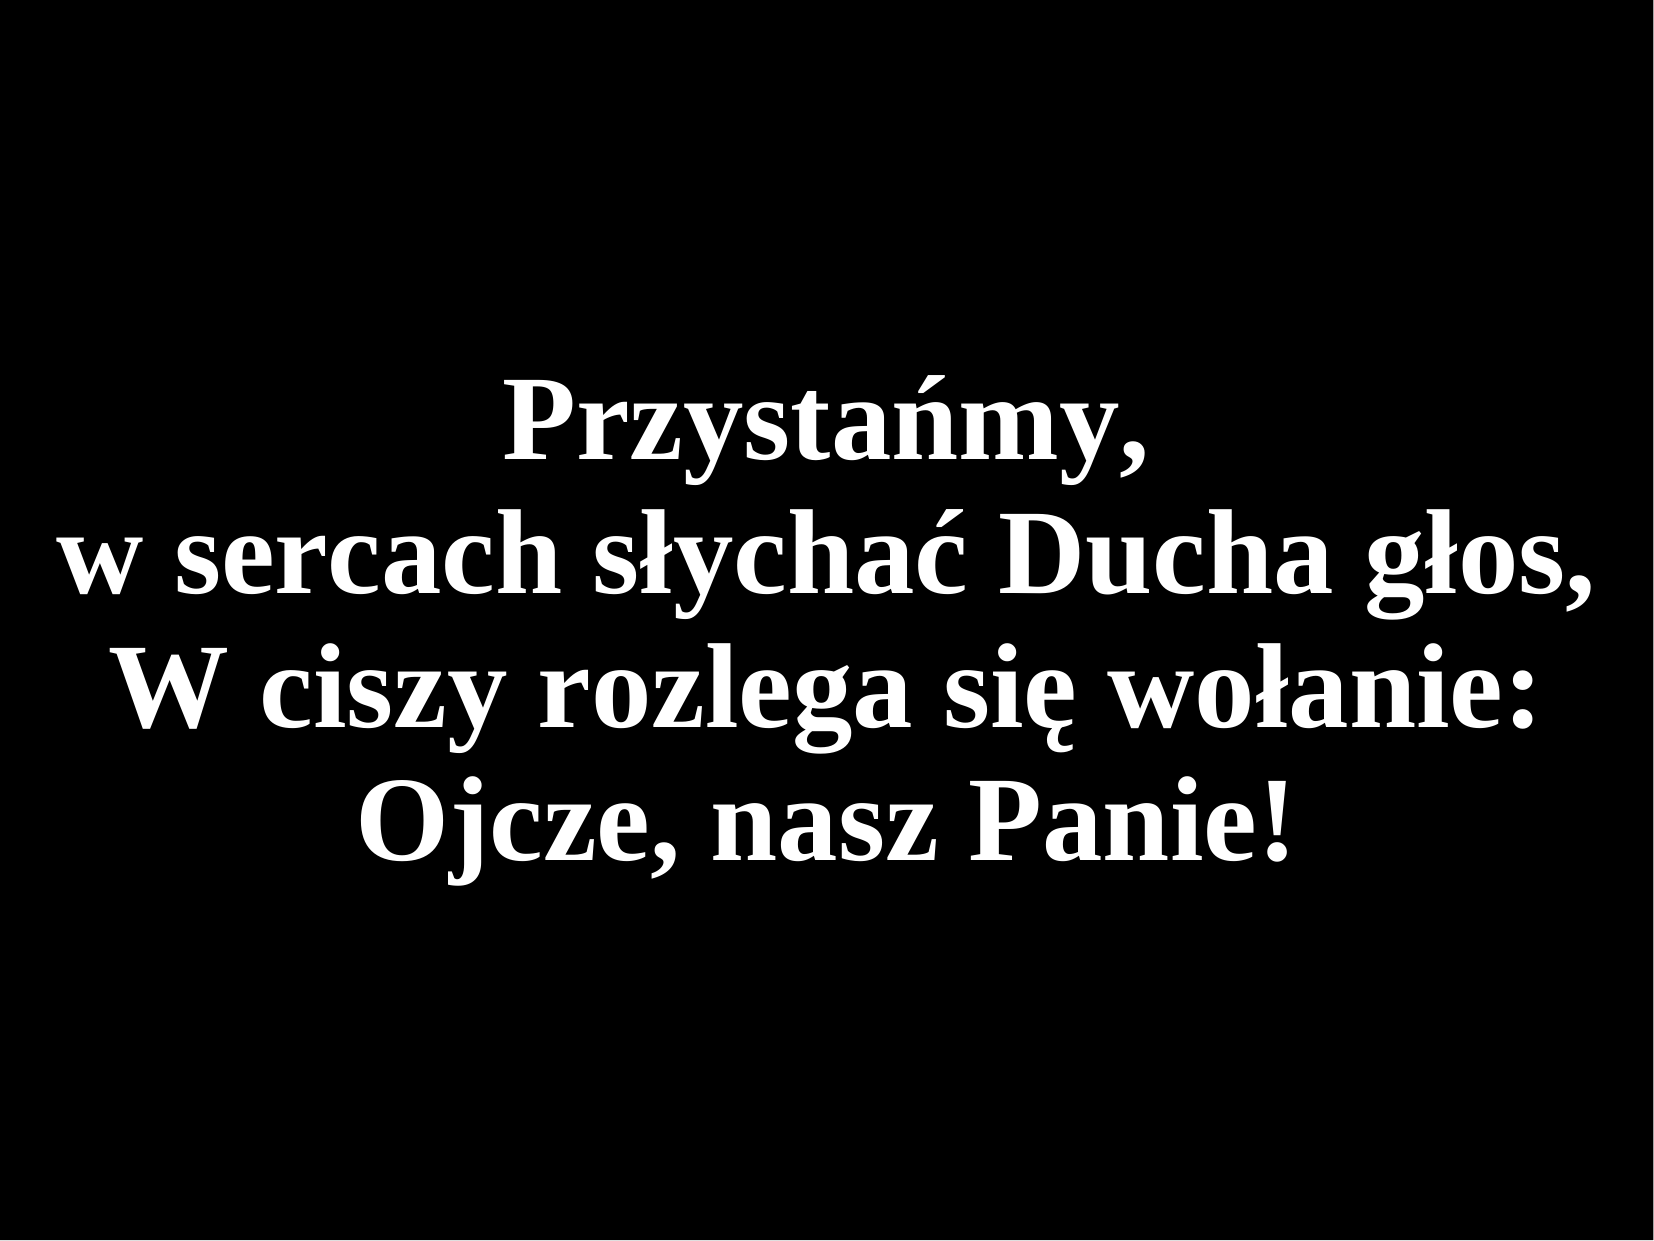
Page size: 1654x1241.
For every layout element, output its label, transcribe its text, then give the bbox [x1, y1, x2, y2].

title Przystańmy, w sercach słychać Ducha głos, W ciszy rozlega się wołanie: Ojcze, nasz Panie! [0, 0, 1654, 1241]
